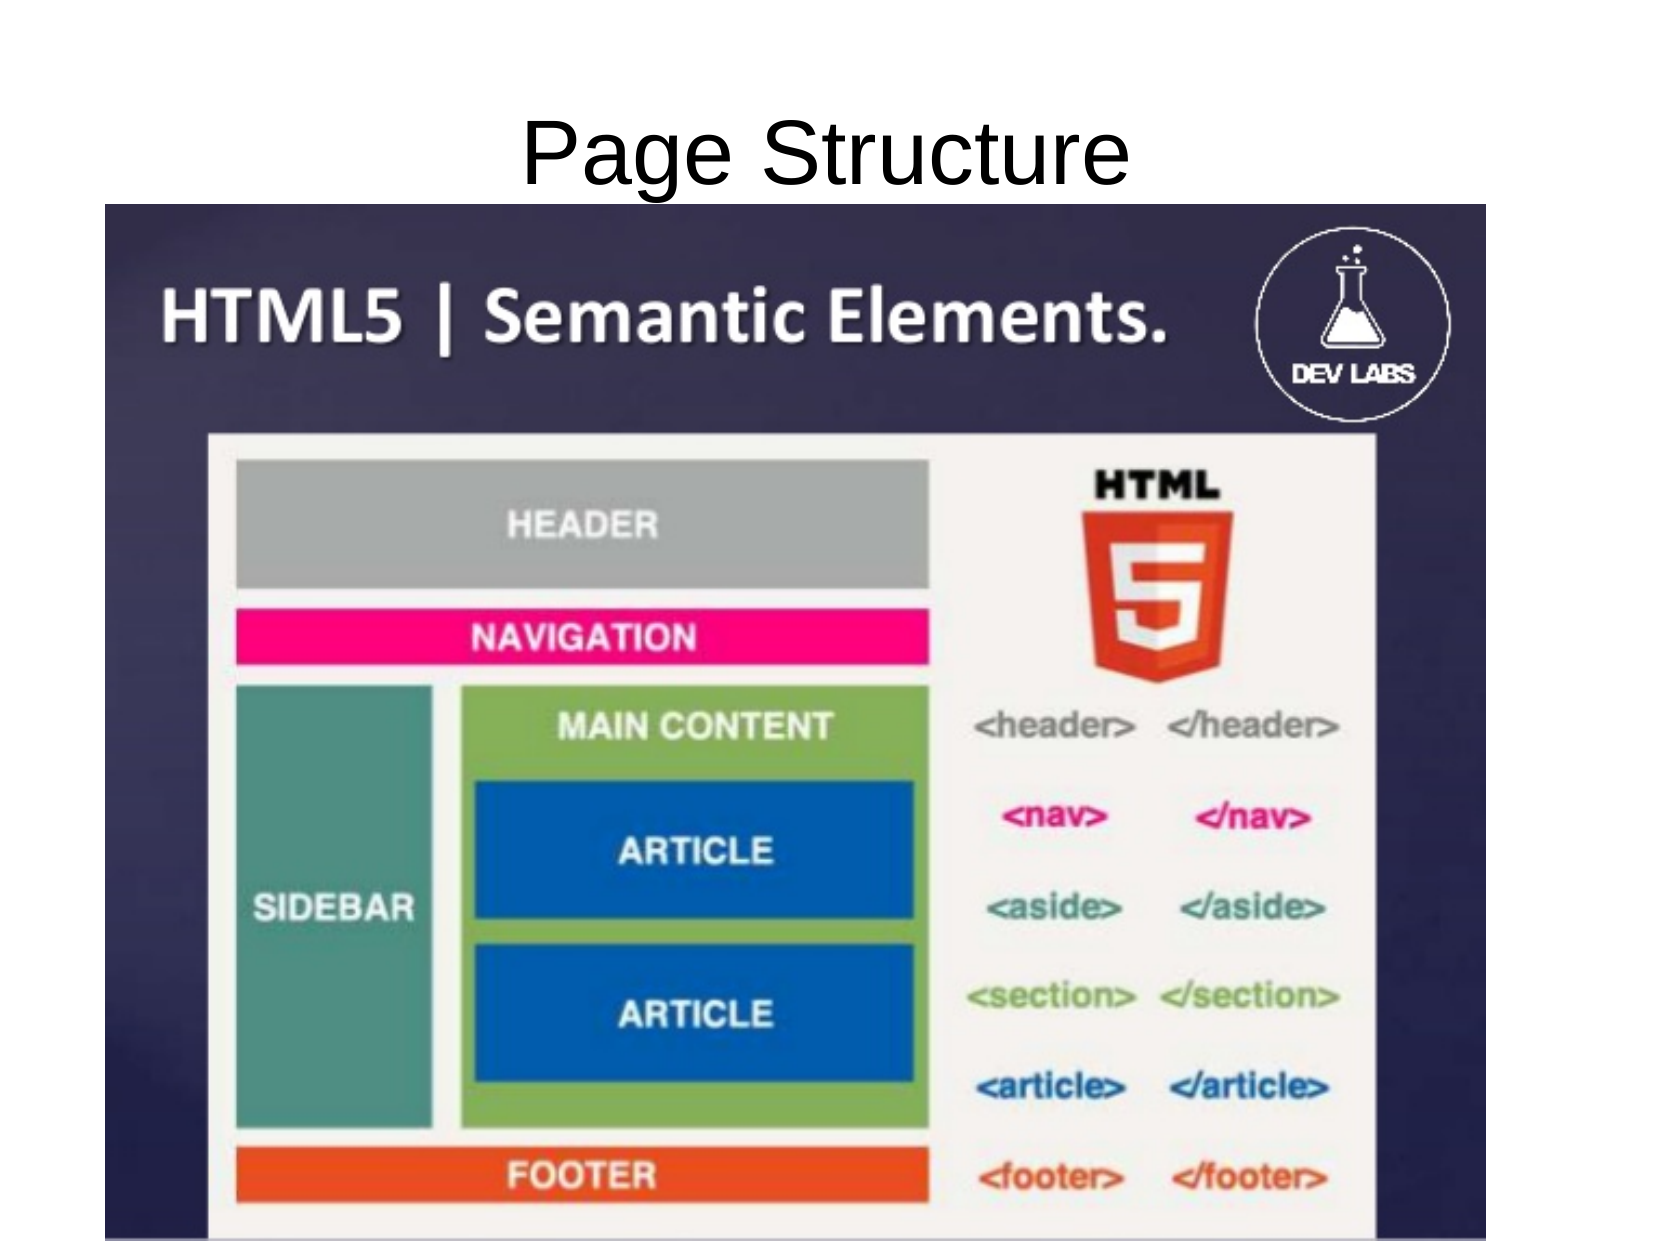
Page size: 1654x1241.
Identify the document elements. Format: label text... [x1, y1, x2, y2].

title Page Structure [82, 49, 1571, 257]
picture [105, 204, 1486, 1241]
